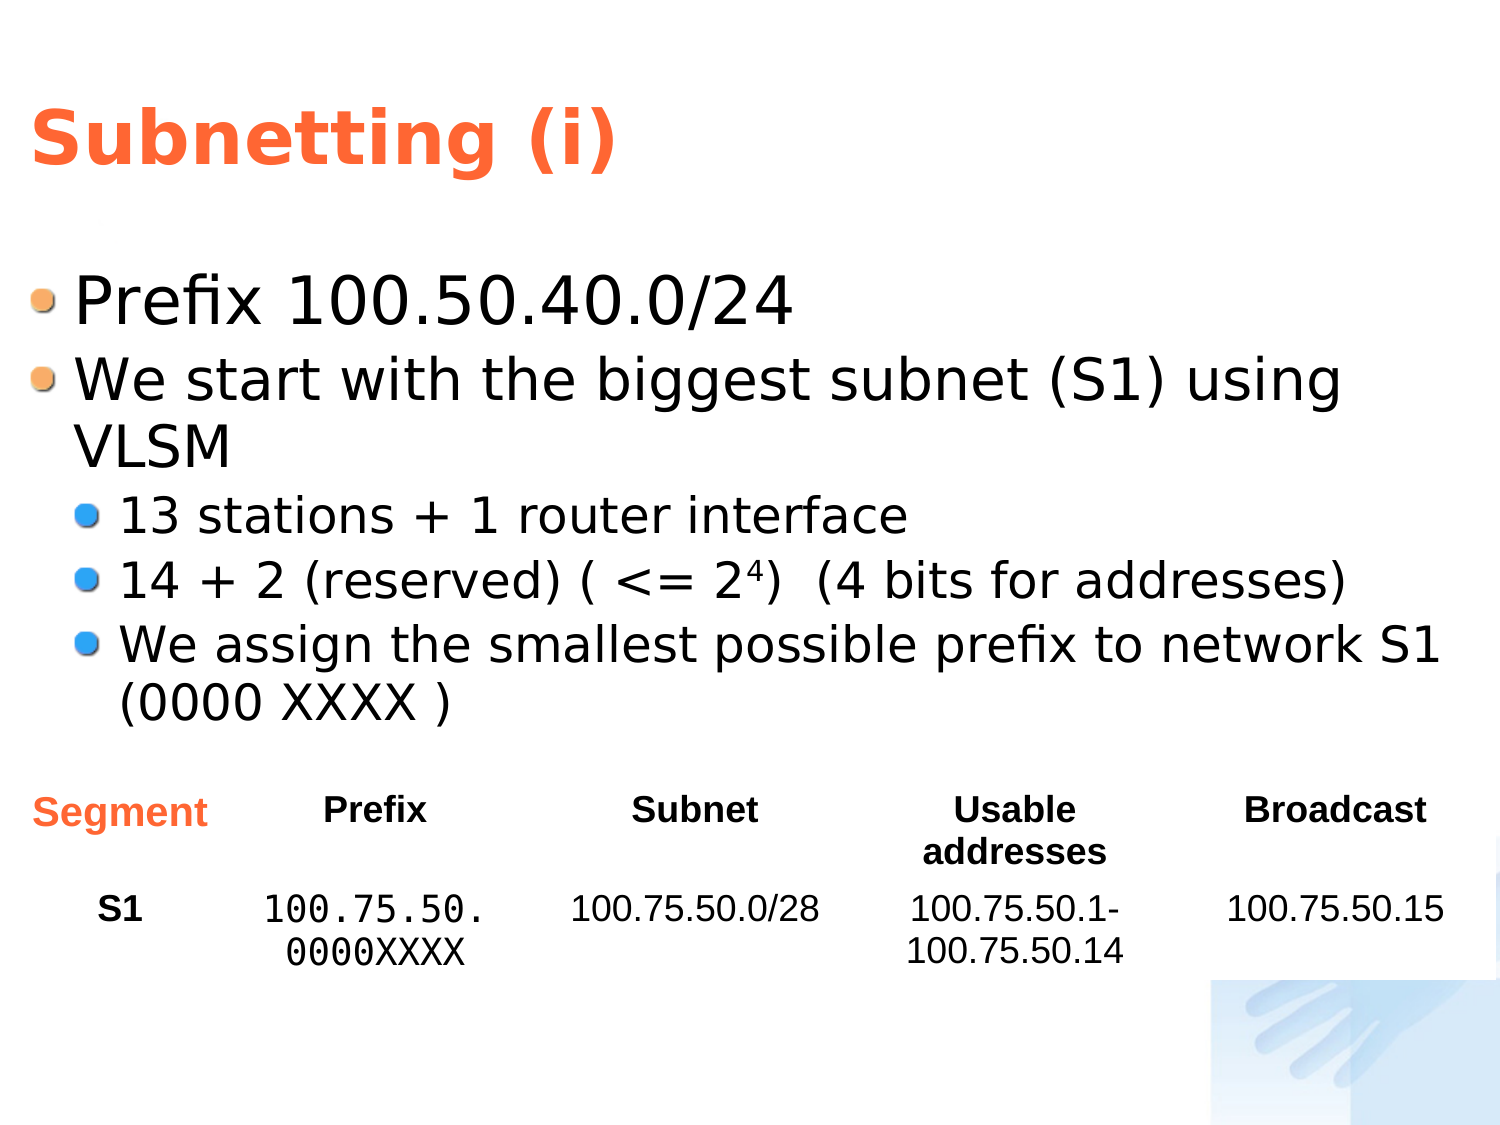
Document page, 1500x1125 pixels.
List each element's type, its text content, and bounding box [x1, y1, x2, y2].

table_header Broadcast [1175, 783, 1496, 881]
table_header Subnet [535, 783, 855, 881]
table_cell S1 [25, 881, 215, 980]
list Prefix 100.50.40.0/24 We start with the biggest subnet (S1) using VLSM 13 stations + 1 router interface 14 + 2 (reserved) ( <= 24) (4 bits for addresses) We assign the smallest possible prefix to network S1 (0000 XXXX ) [29, 262, 1477, 783]
table_cell 100.75.50.1-100.75.50.14 [855, 881, 1175, 980]
list Prefix 100.50.40.0/24 We start with the biggest subnet (S1) using VLSM 13 stations + 1 router interface 14 + 2 (reserved) ( <= 24) (4 bits for addresses) We assign the smallest possible prefix to network S1 (0000 XXXX ) [29, 980, 1477, 1093]
table_header Usable addresses [855, 783, 1175, 881]
title Subnetting (i) [29, 21, 1477, 257]
picture [0, 0, 1500, 1125]
table_header Prefix [215, 783, 535, 881]
table_cell 100.75.50.15 [1175, 881, 1496, 980]
table_cell 100.75.50.0/28 [535, 881, 855, 980]
table_header Segment [25, 783, 215, 881]
table_cell 100.75.50. 0000XXXX [215, 881, 535, 980]
